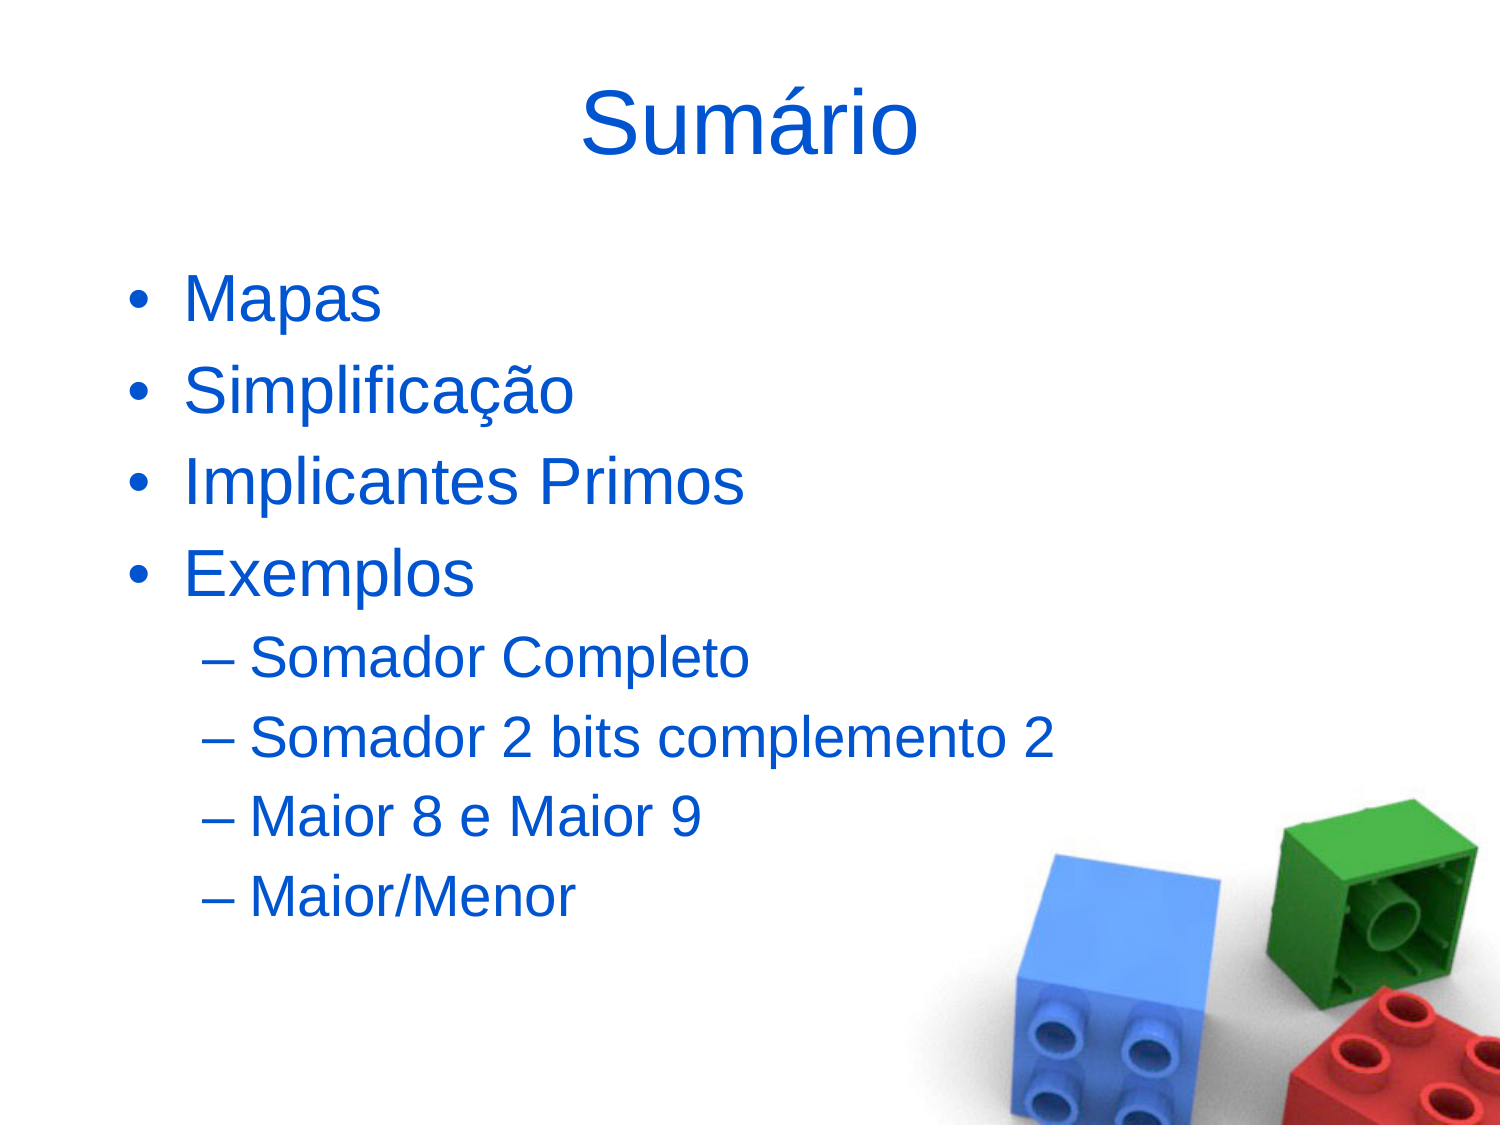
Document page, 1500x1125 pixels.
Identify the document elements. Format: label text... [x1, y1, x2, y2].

list Mapas Simplificação Implicantes Primos Exemplos Somador Completo Somador 2 bits complemento 2 Maior 8 e Maior 9 Maior/Menor [112, 253, 1388, 994]
picture [249, 187, 1500, 1125]
title Sumário [112, 28, 1388, 217]
